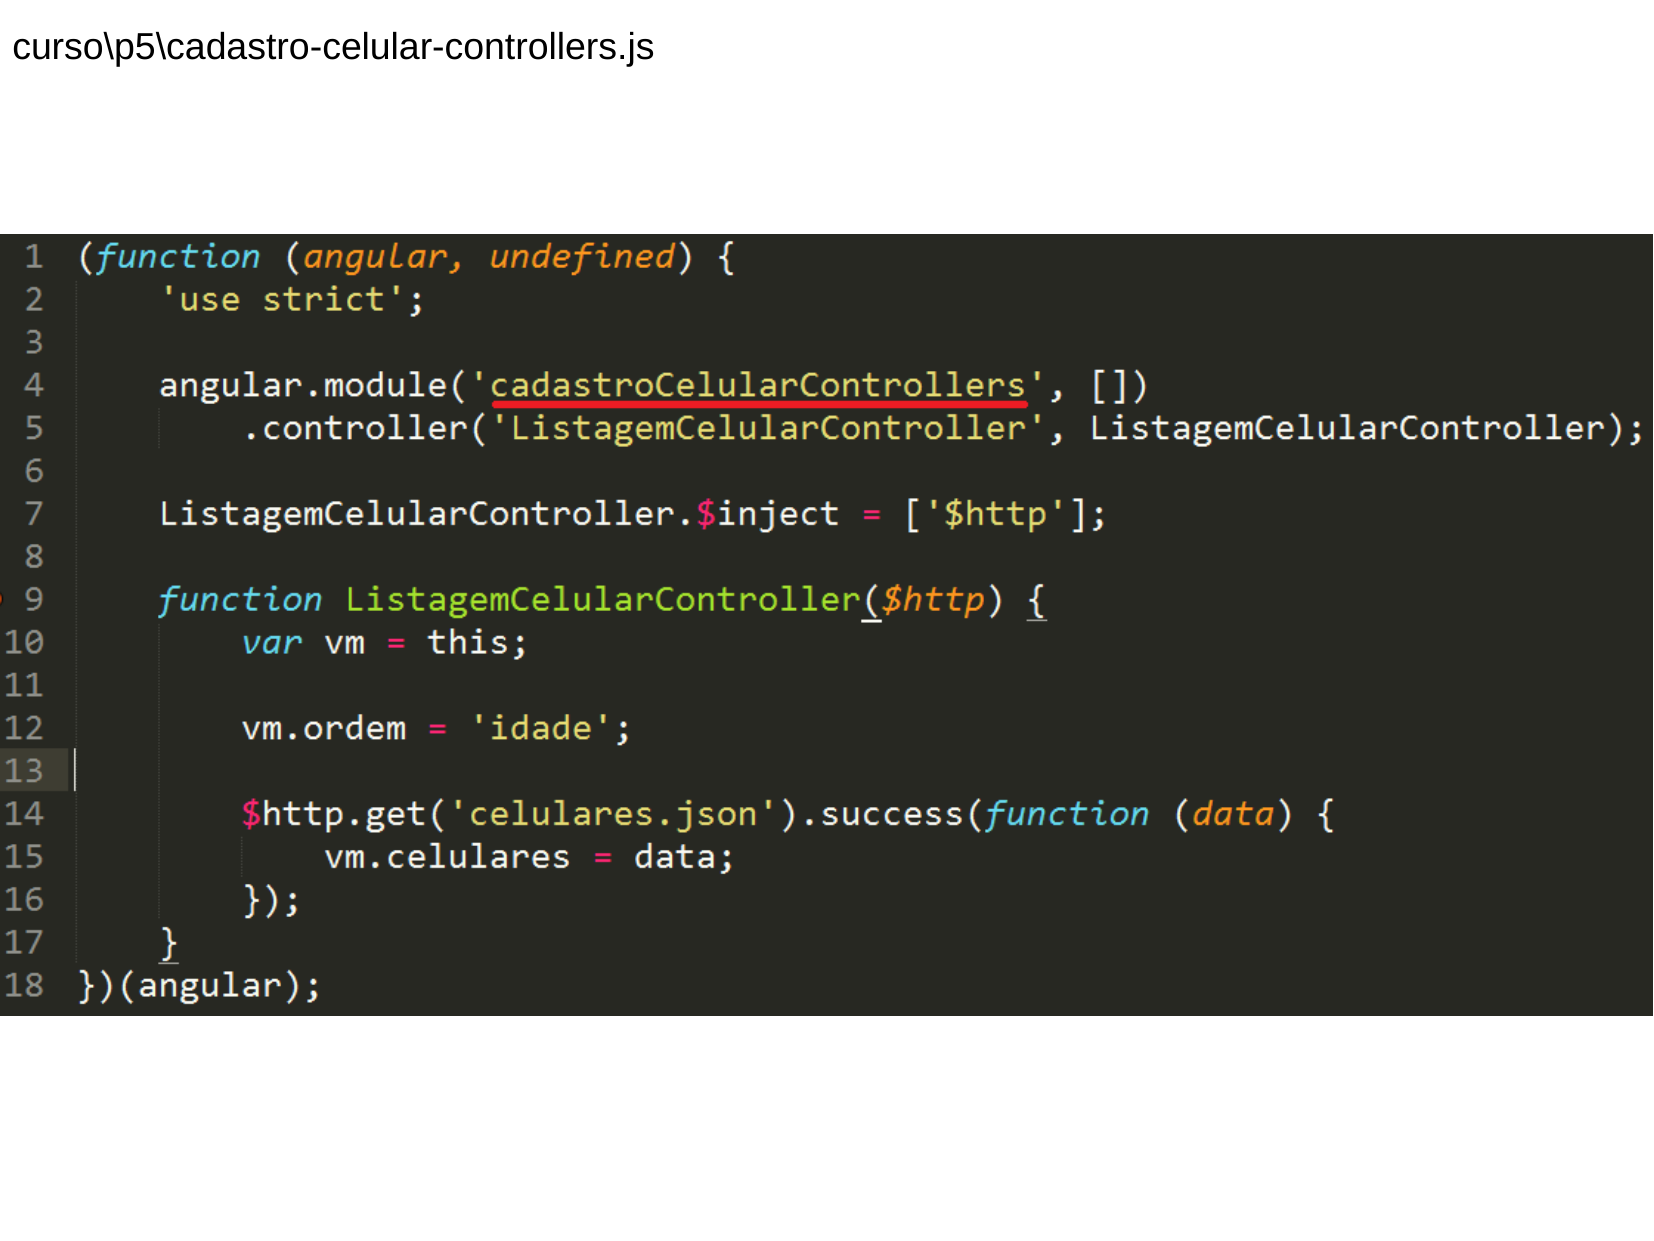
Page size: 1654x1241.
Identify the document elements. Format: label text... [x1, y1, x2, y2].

text_box curso\p5\cadastro-celular-controllers.js [0, 18, 670, 76]
picture [0, 234, 1653, 1016]
